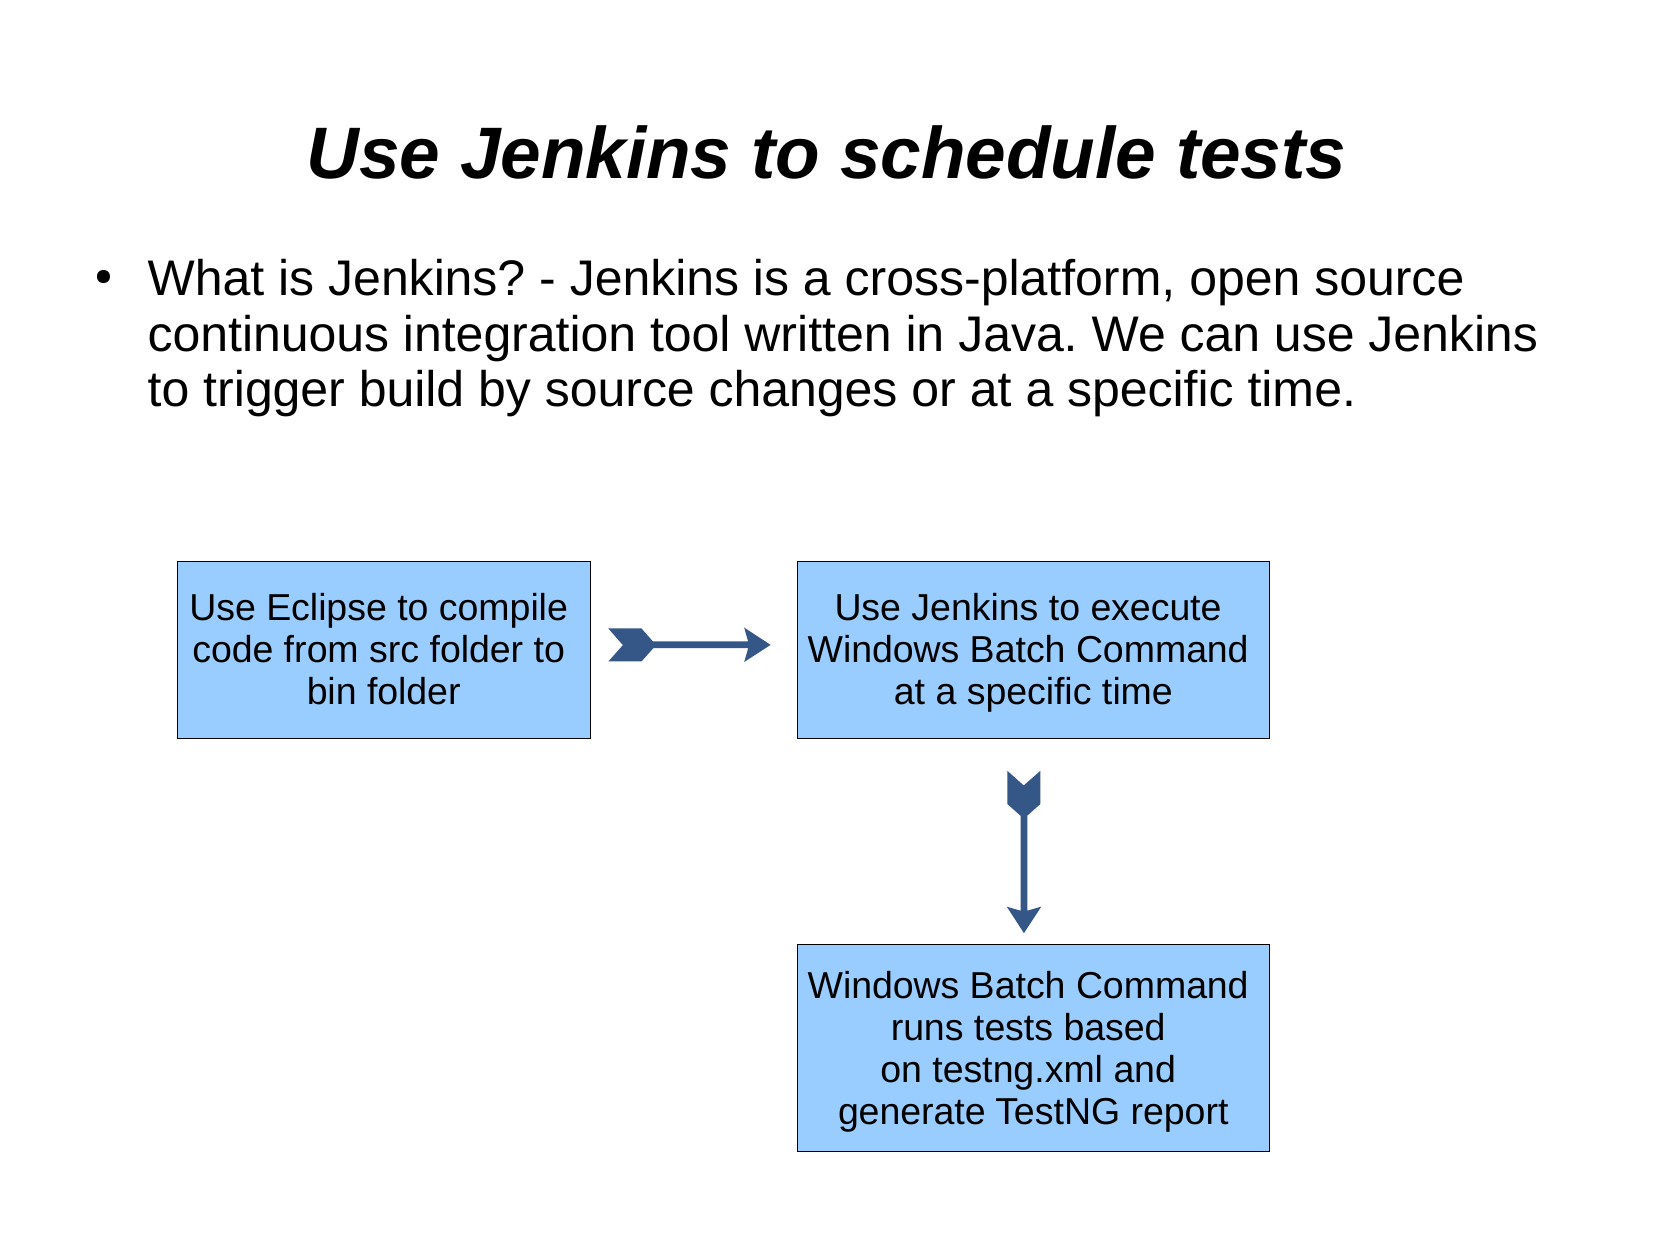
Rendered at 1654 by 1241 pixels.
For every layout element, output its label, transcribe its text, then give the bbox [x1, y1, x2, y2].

list What is Jenkins? - Jenkins is a cross-platform, open source continuous integration tool written in Java. We can use Jenkins to trigger build by source changes or at a specific time. [76, 250, 1565, 1152]
text_box Use Jenkins to execute Windows Batch Command at a specific time [797, 561, 1270, 739]
title Use Jenkins to schedule tests [82, 49, 1571, 257]
picture [605, 624, 774, 665]
picture [1003, 767, 1045, 937]
text_box Use Eclipse to compile code from src folder to bin folder [177, 561, 591, 739]
text_box Windows Batch Command runs tests based on testng.xml and generate TestNG report [797, 944, 1270, 1152]
